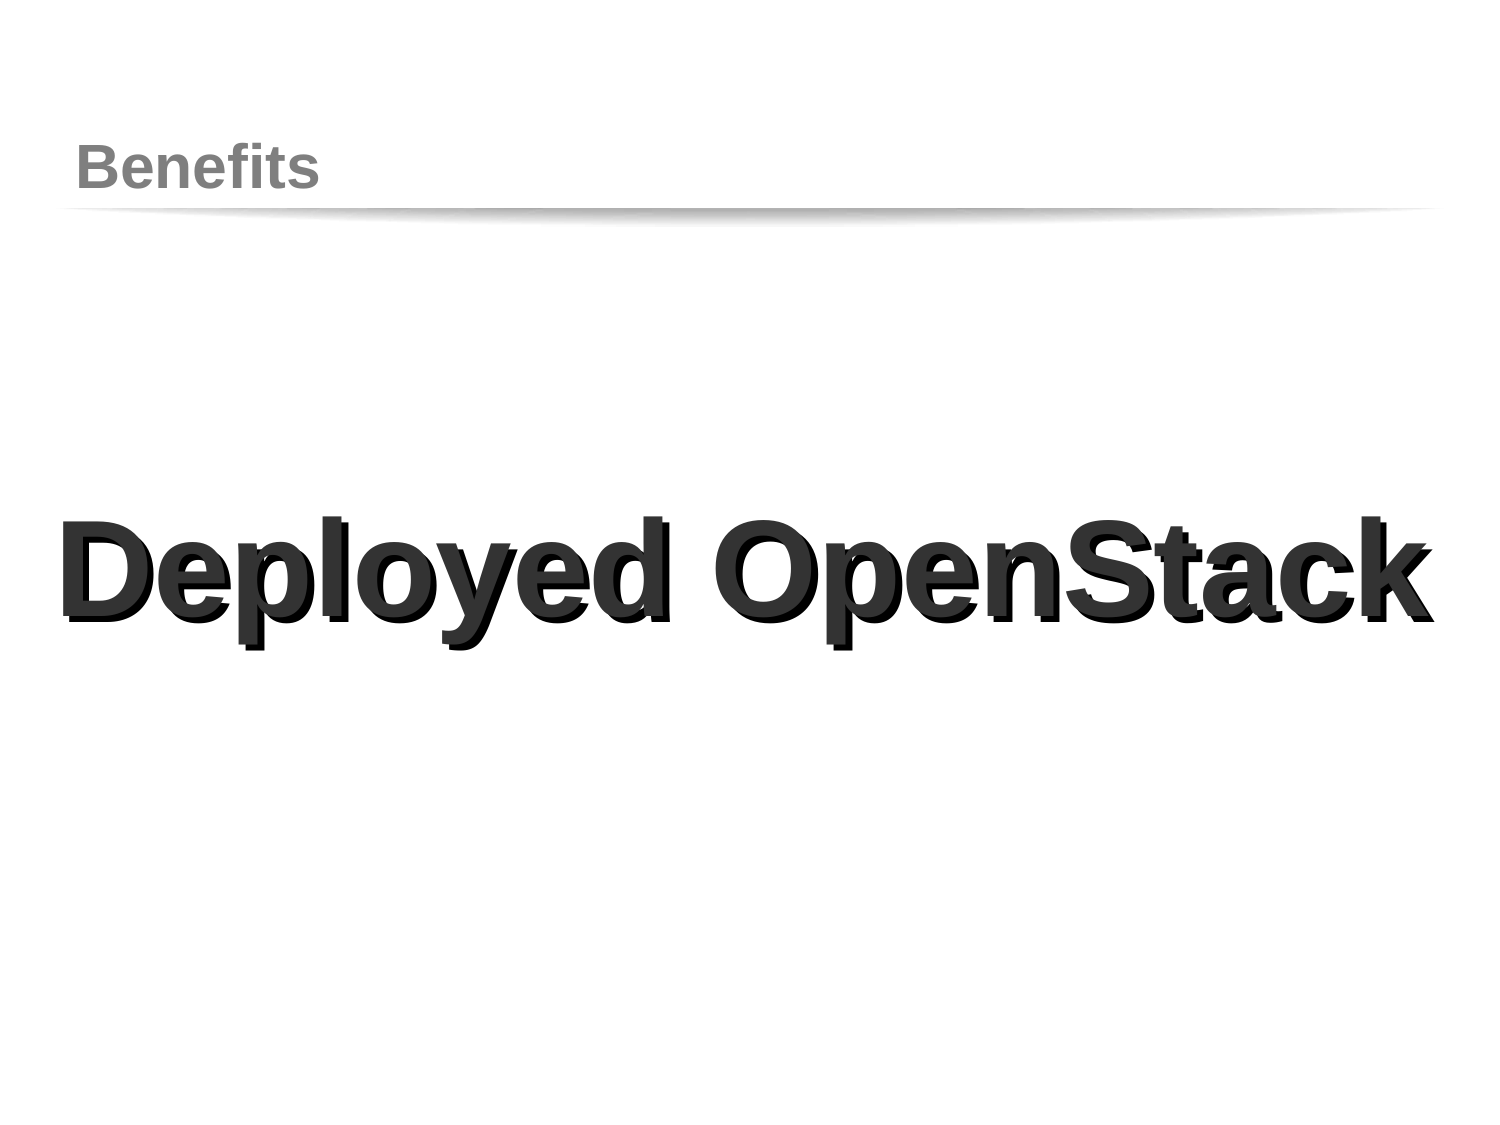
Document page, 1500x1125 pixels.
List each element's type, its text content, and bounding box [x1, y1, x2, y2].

title Benefits [75, 71, 1426, 203]
text_box Deployed OpenStack [54, 479, 1446, 646]
